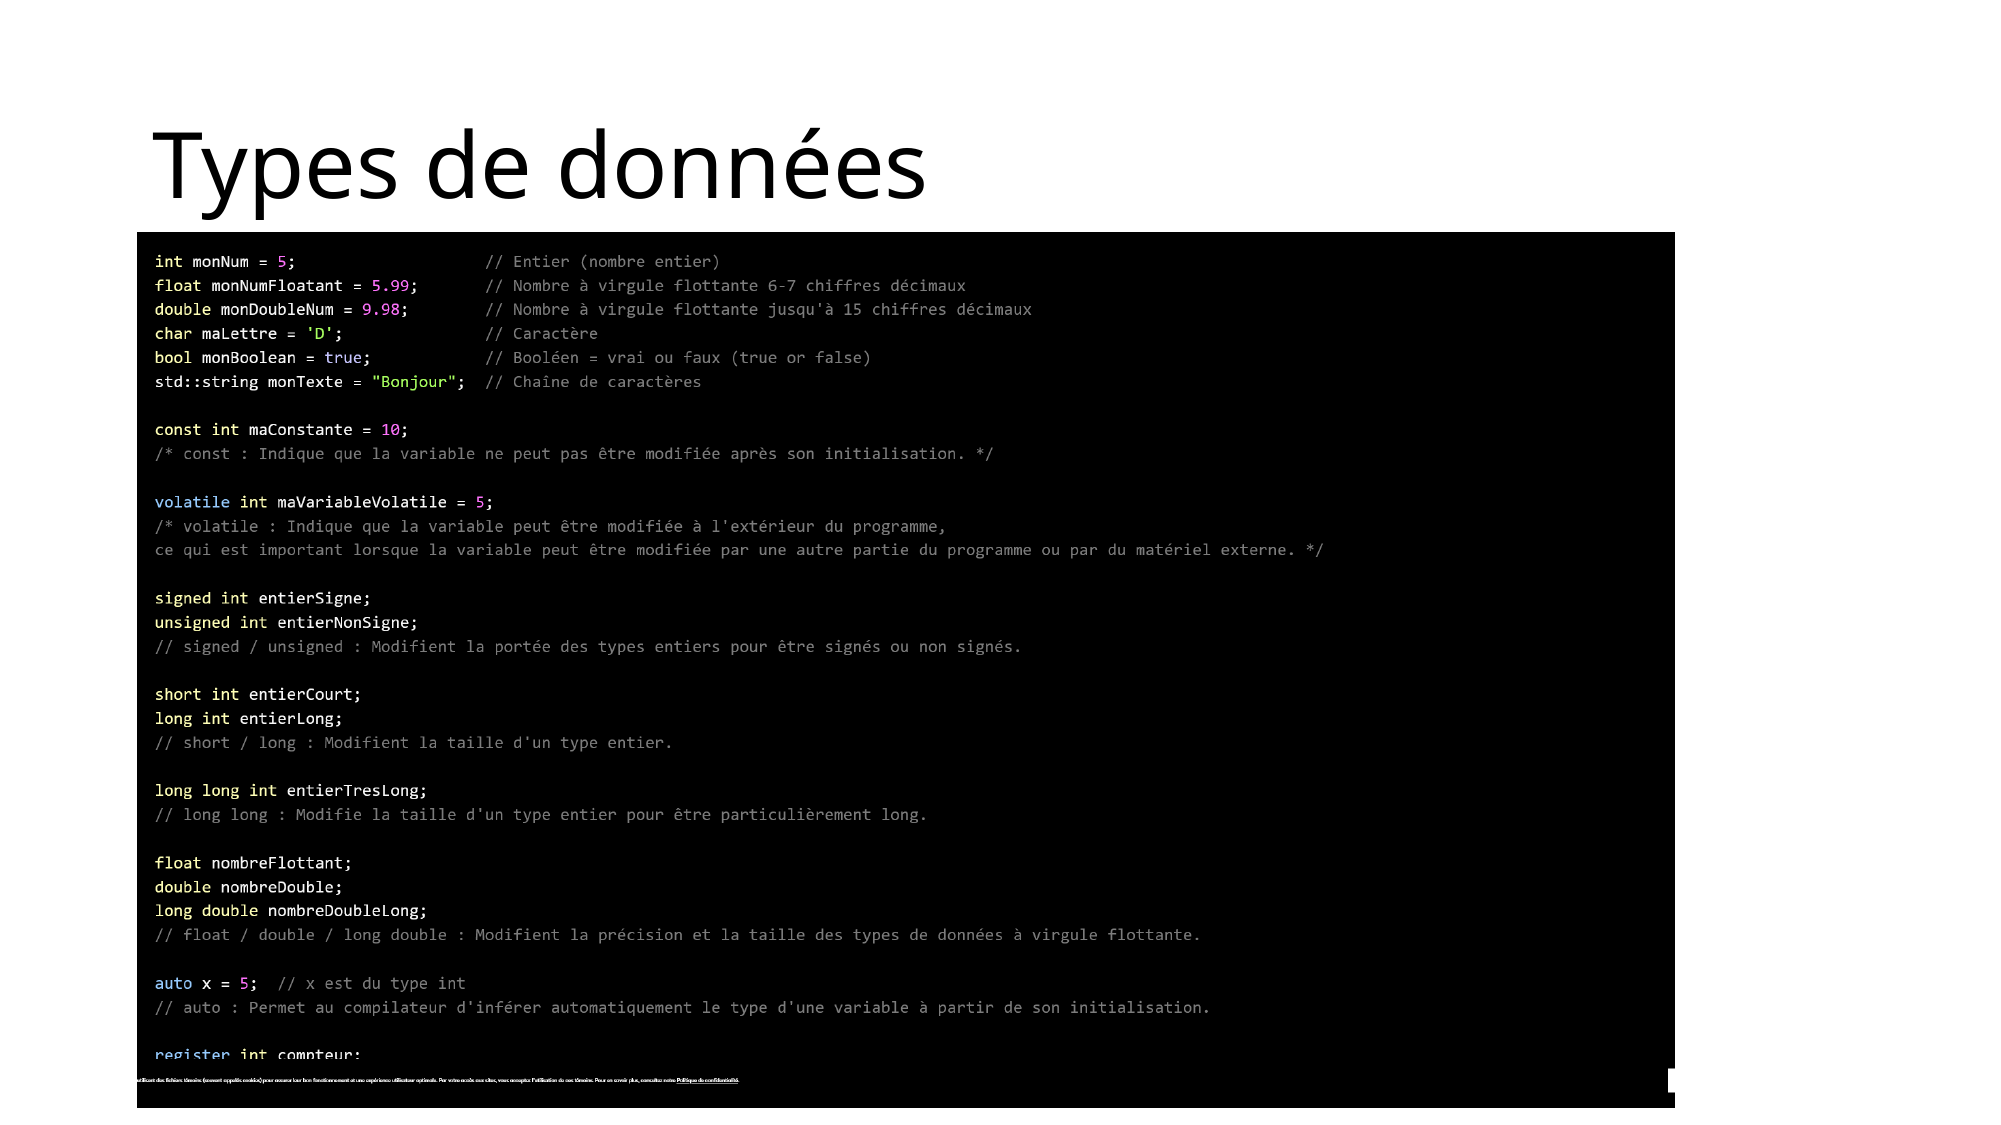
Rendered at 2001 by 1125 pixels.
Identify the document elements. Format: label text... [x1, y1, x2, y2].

title Types de données [137, 59, 1863, 278]
picture [137, 232, 1675, 1108]
